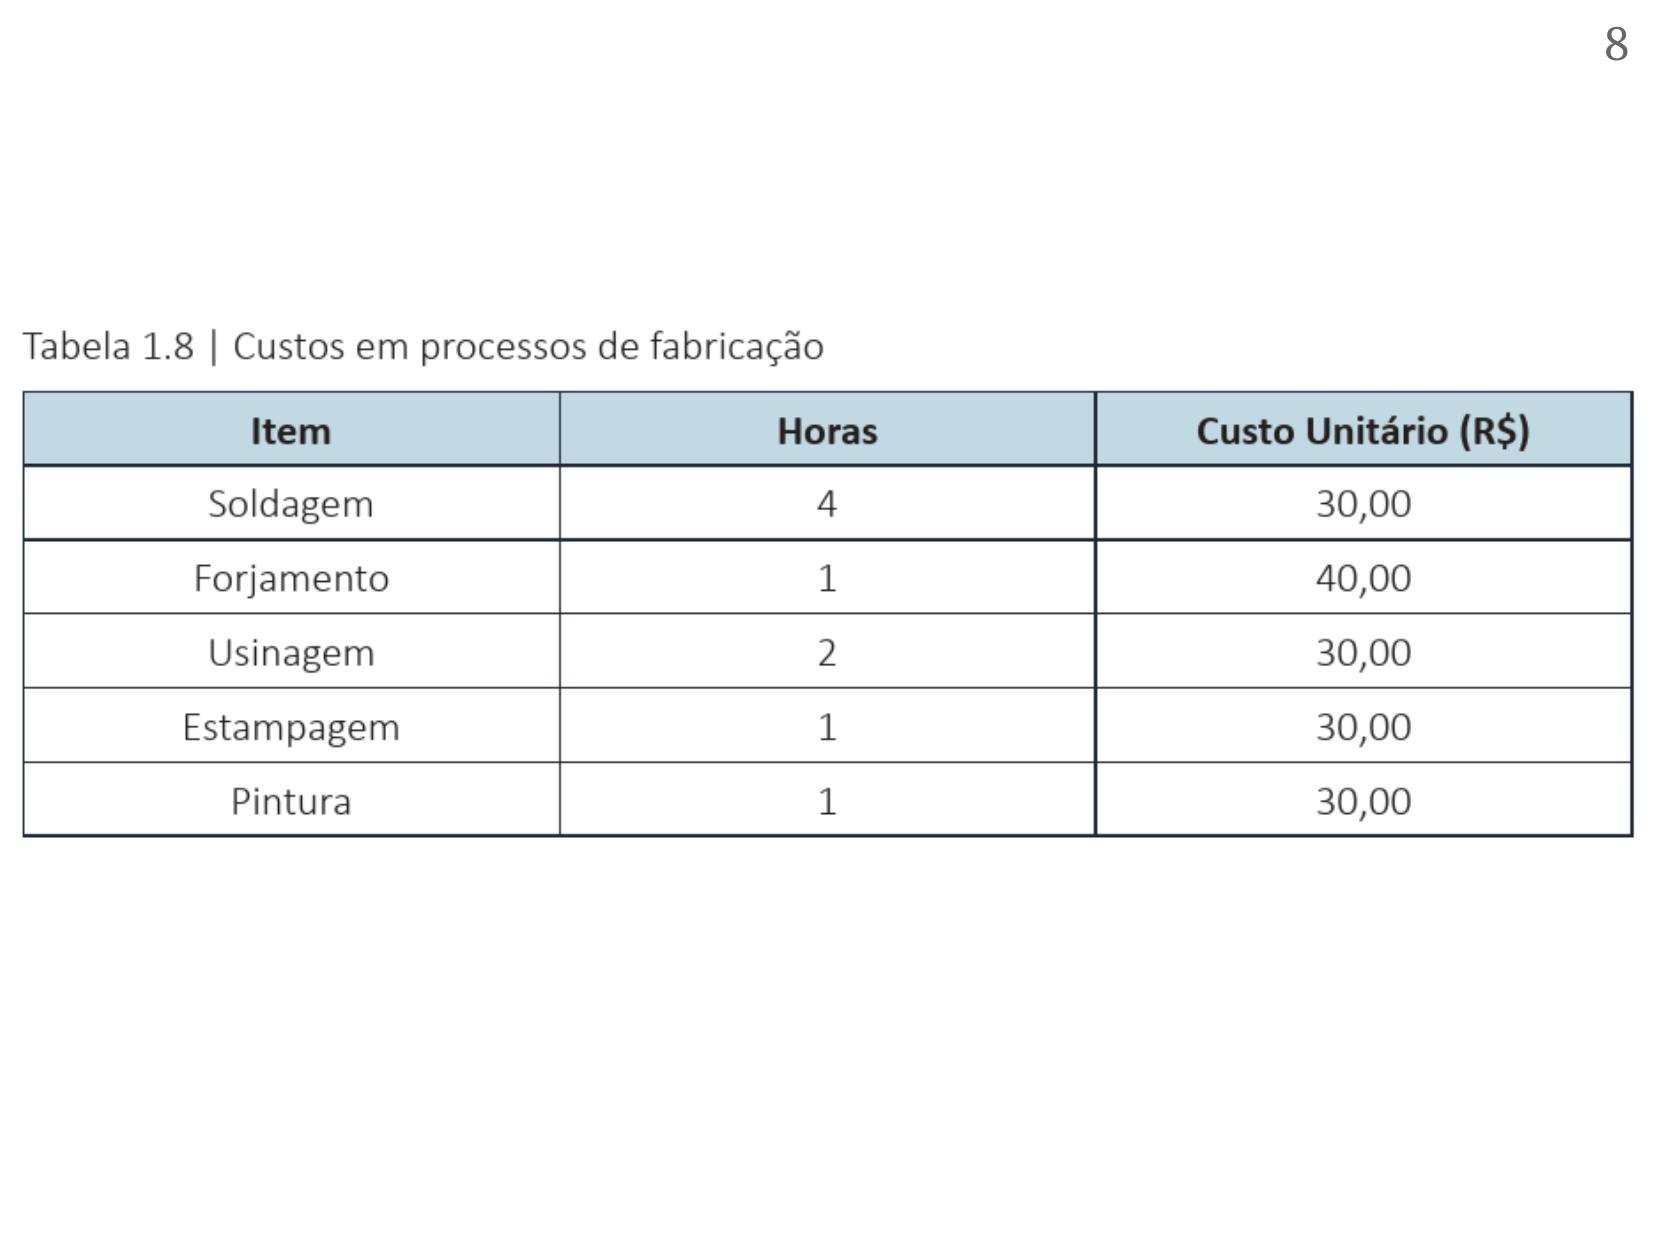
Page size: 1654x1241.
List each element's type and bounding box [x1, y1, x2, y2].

picture [16, 324, 1643, 845]
